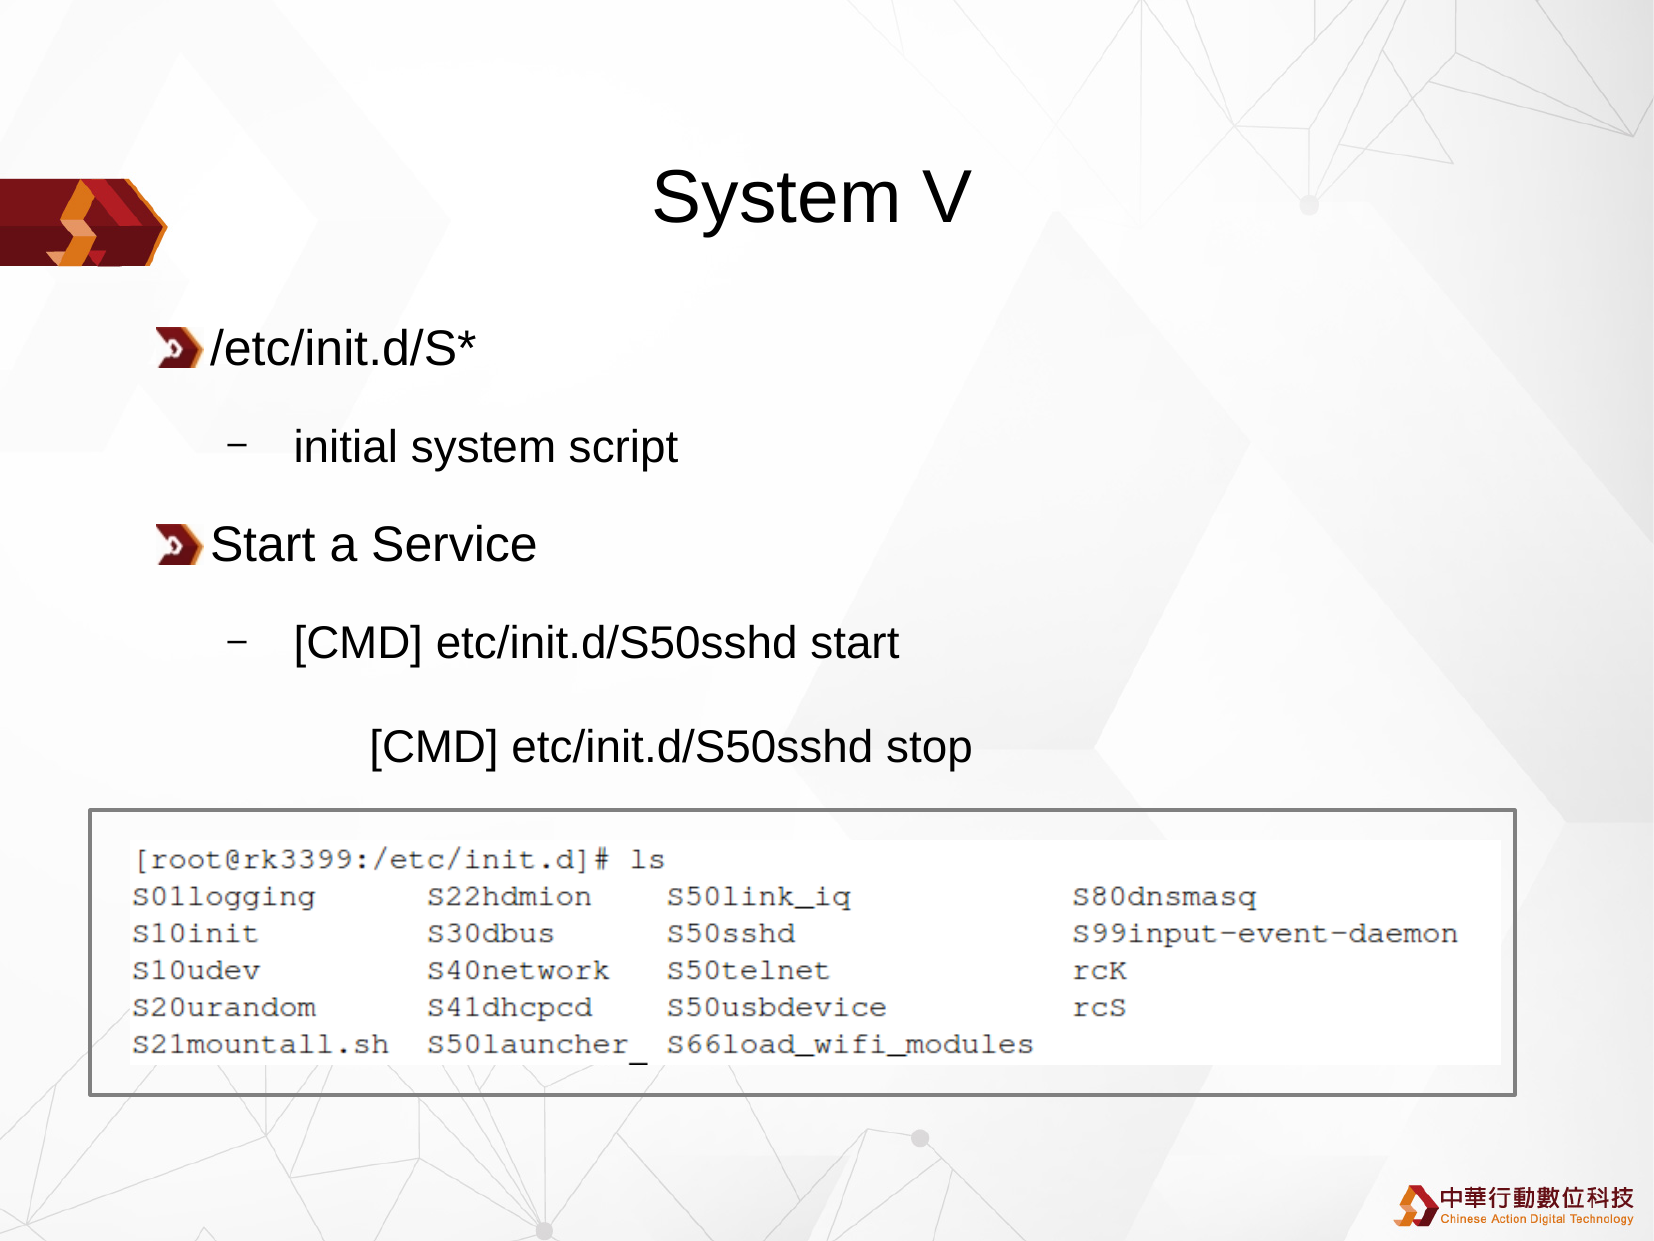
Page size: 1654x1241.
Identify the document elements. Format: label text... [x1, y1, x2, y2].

list /etc/init.d/S* initial system script Start a Service [CMD] etc/init.d/S50sshd start [CMD] etc/init.d/S50sshd stop [118, 319, 1571, 775]
picture [0, 0, 1654, 1241]
title System V [118, 112, 1506, 281]
